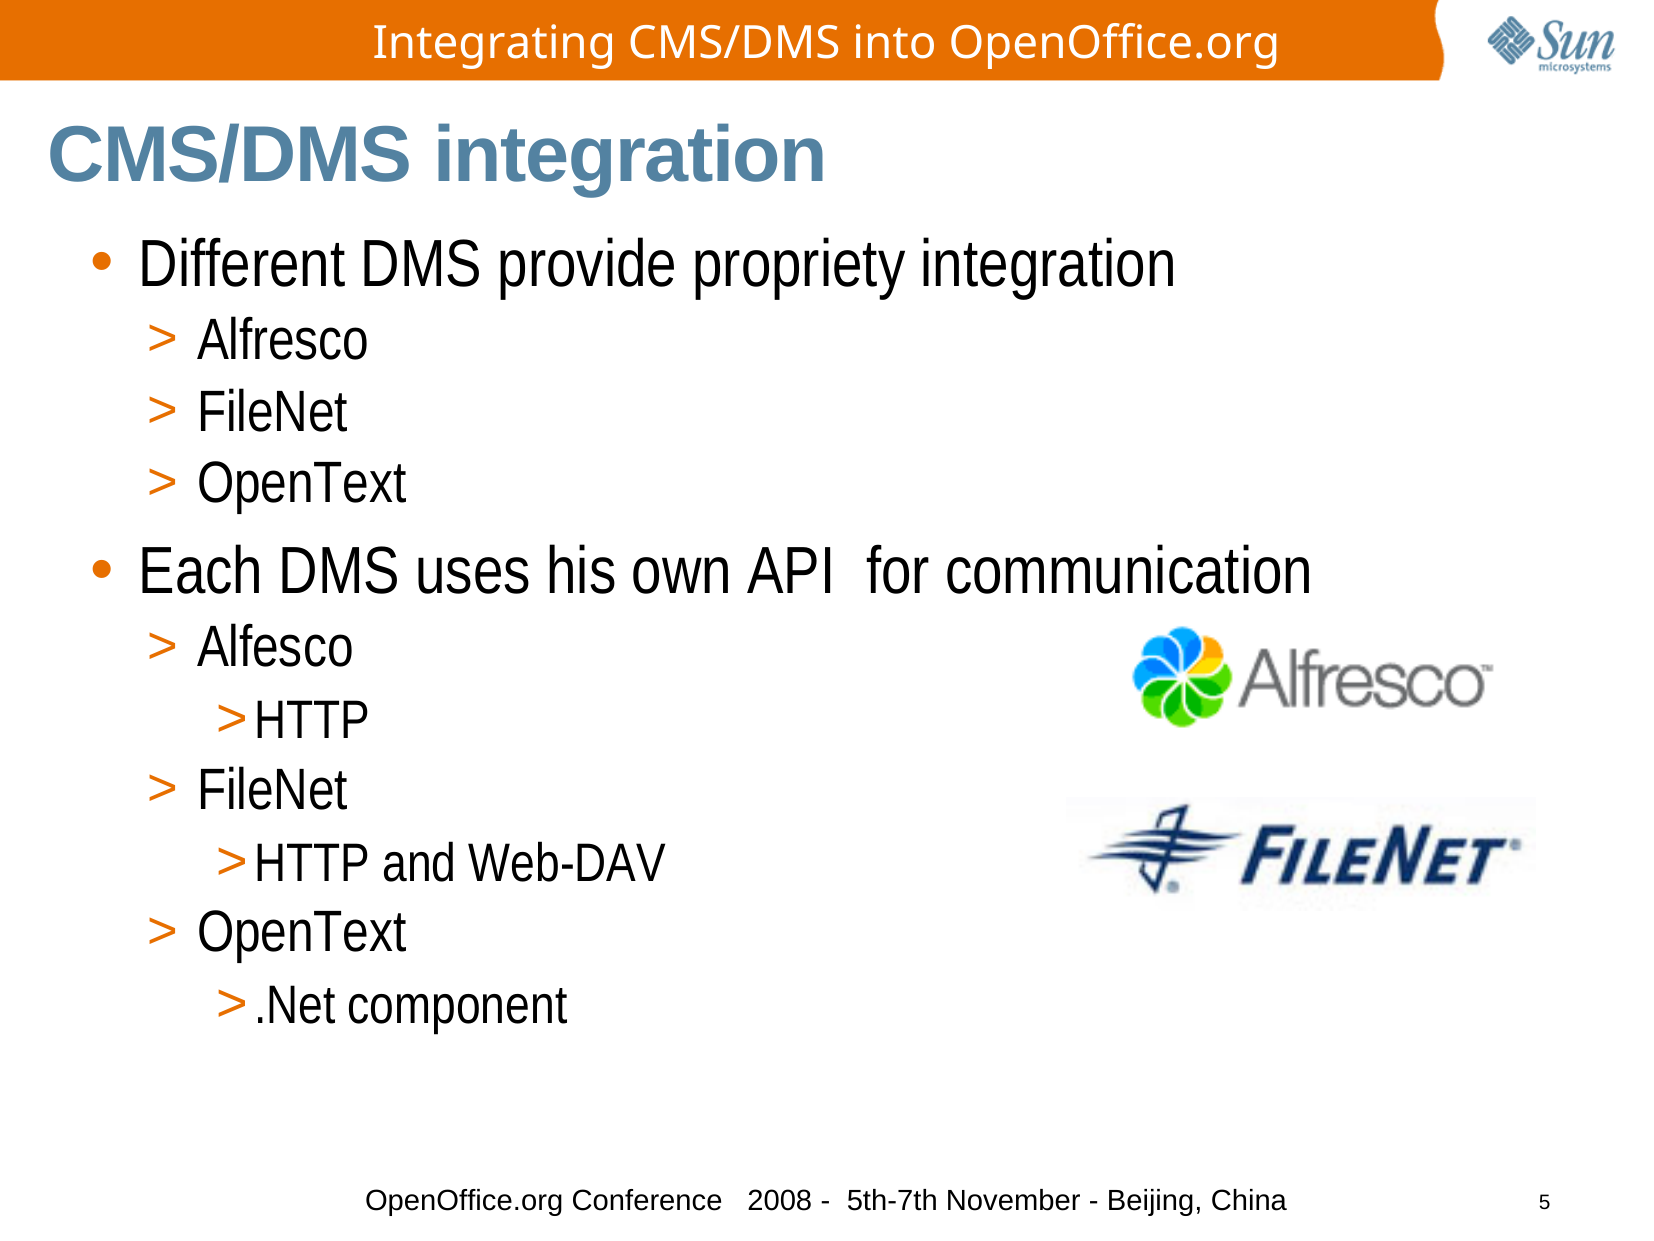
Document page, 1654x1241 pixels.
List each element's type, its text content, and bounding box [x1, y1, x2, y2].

picture [0, 0, 1654, 83]
picture [1122, 616, 1507, 739]
picture [1066, 797, 1536, 911]
title CMS/DMS integration [47, 117, 1595, 218]
list Different DMS provide propriety integration Alfresco FileNet OpenText Each DMS uses his own API for communication Alfesco HTTP FileNet HTTP and Web-DAV OpenText .Net component [71, 233, 1545, 1040]
